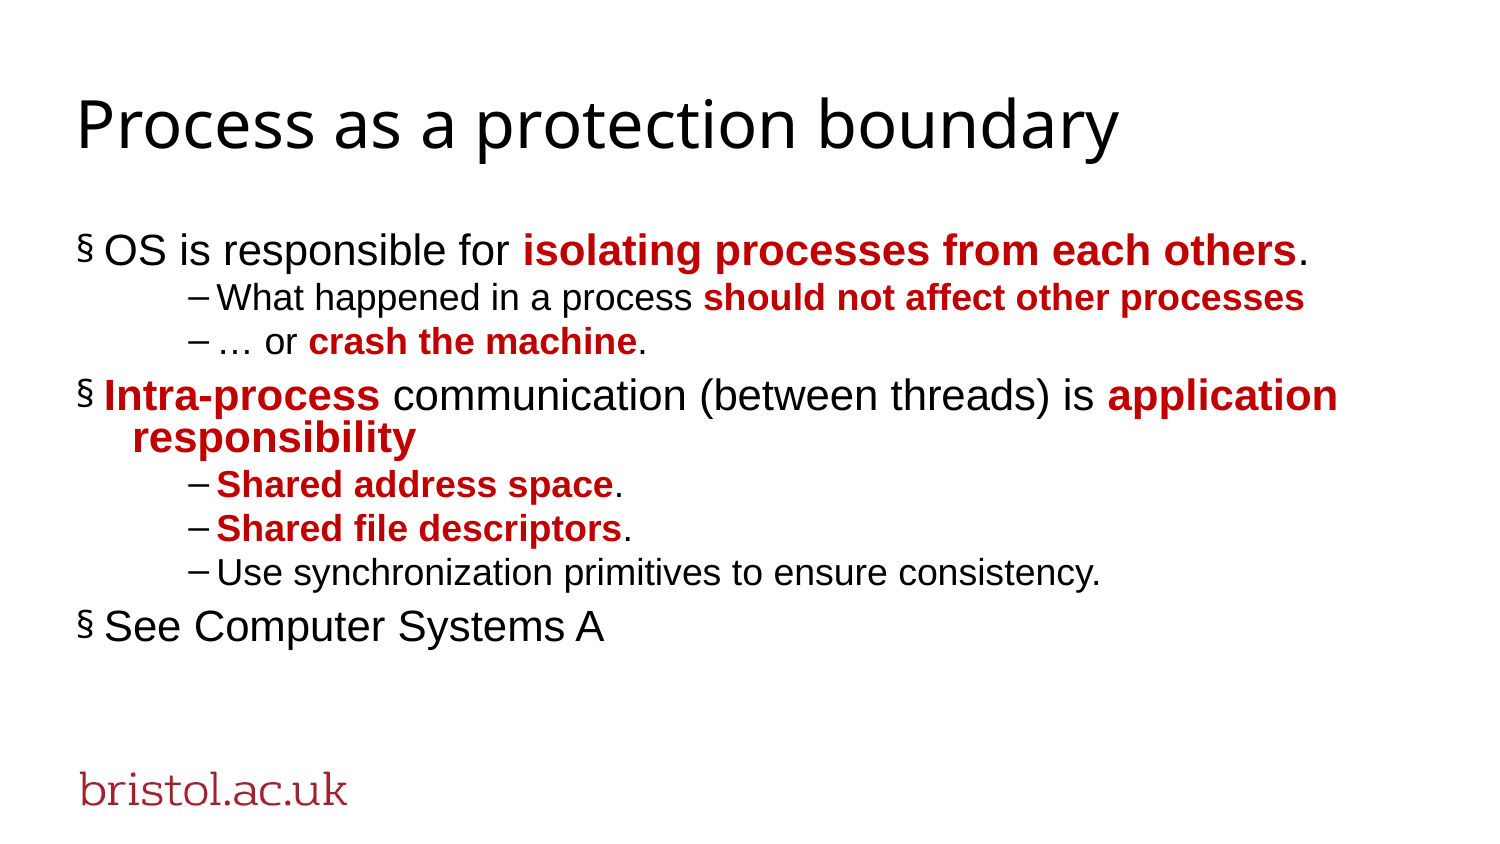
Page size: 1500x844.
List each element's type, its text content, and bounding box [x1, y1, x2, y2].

title Process as a protection boundary [60, 44, 1440, 209]
list OS is responsible for isolating processes from each others. What happened in a process should not affect other processes … or crash the machine. Intra-process communication (between threads) is application responsibility Shared address space. Shared file descriptors. Use synchronization primitives to ensure consistency. See Computer Systems A [60, 224, 1440, 699]
